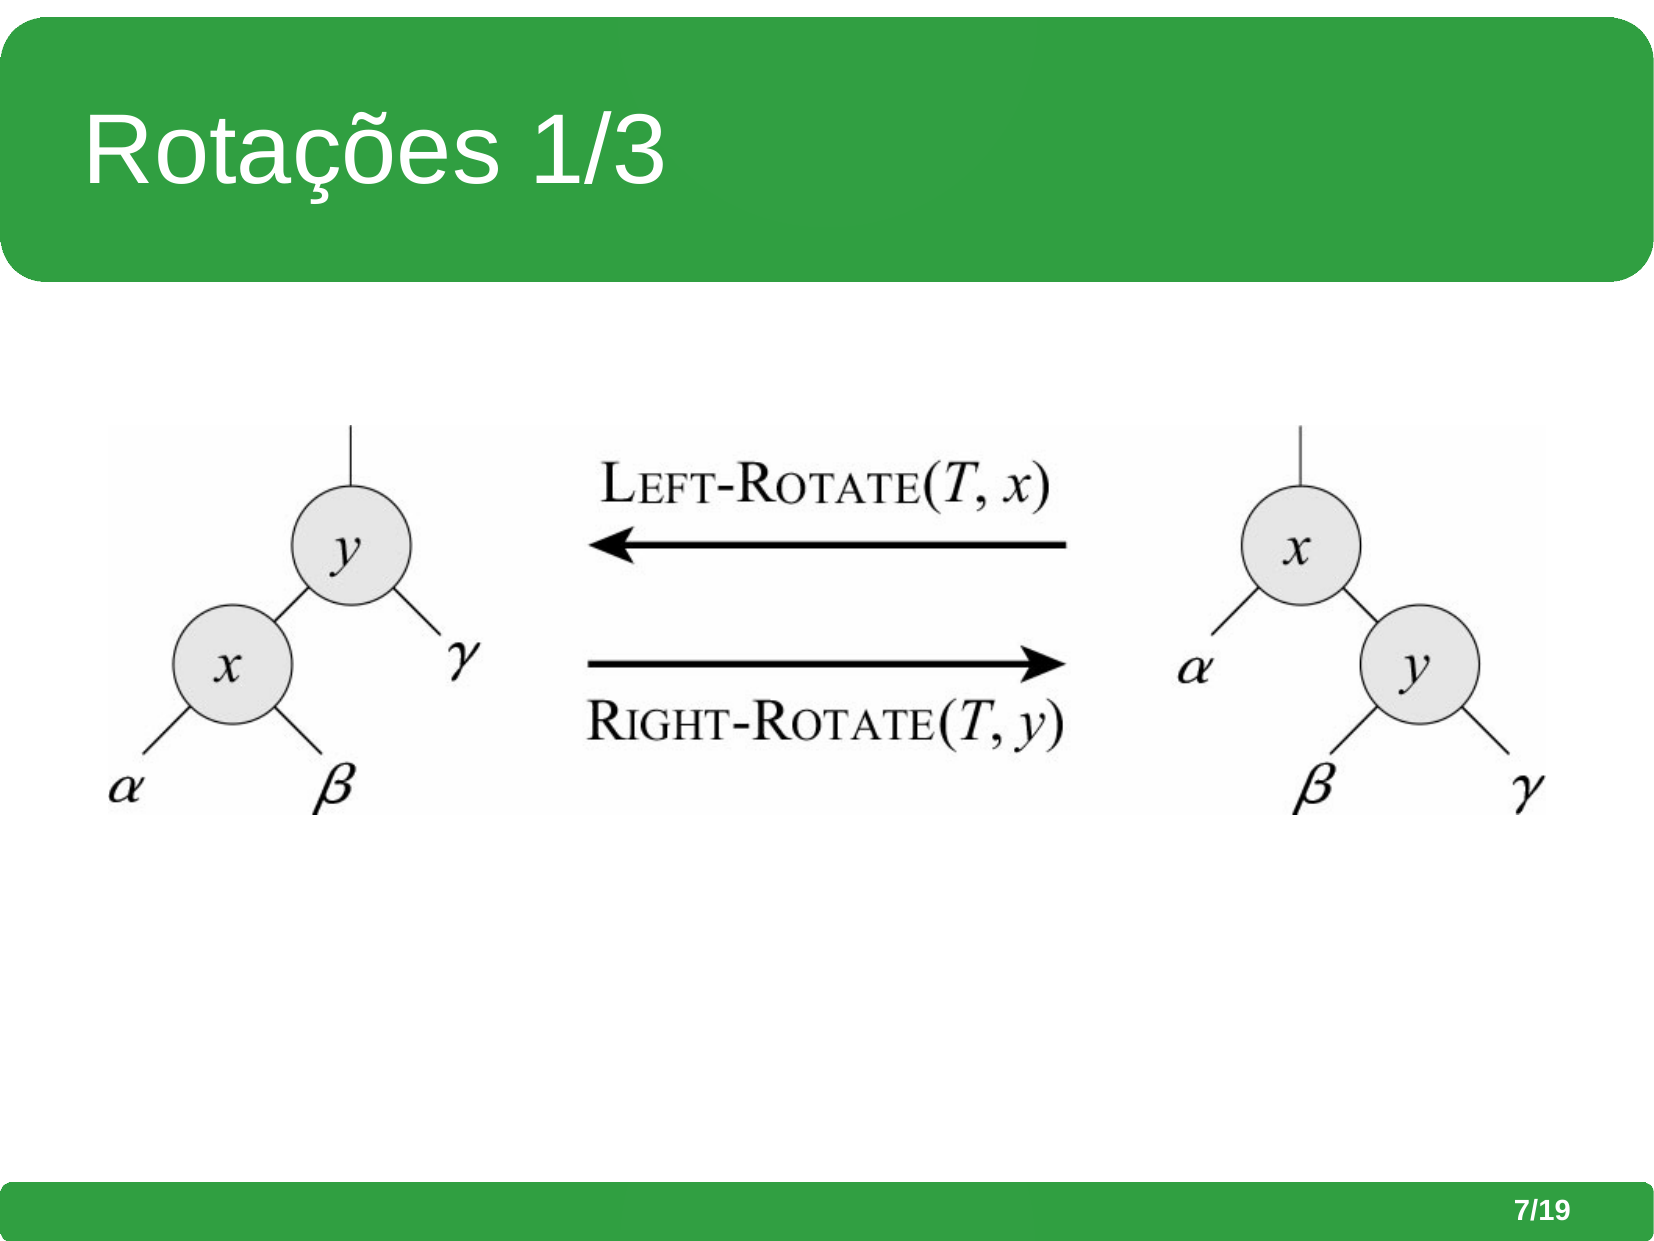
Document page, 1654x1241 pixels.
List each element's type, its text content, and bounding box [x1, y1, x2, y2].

picture [108, 425, 1546, 815]
title Rotações 1/3 [82, 47, 1571, 252]
